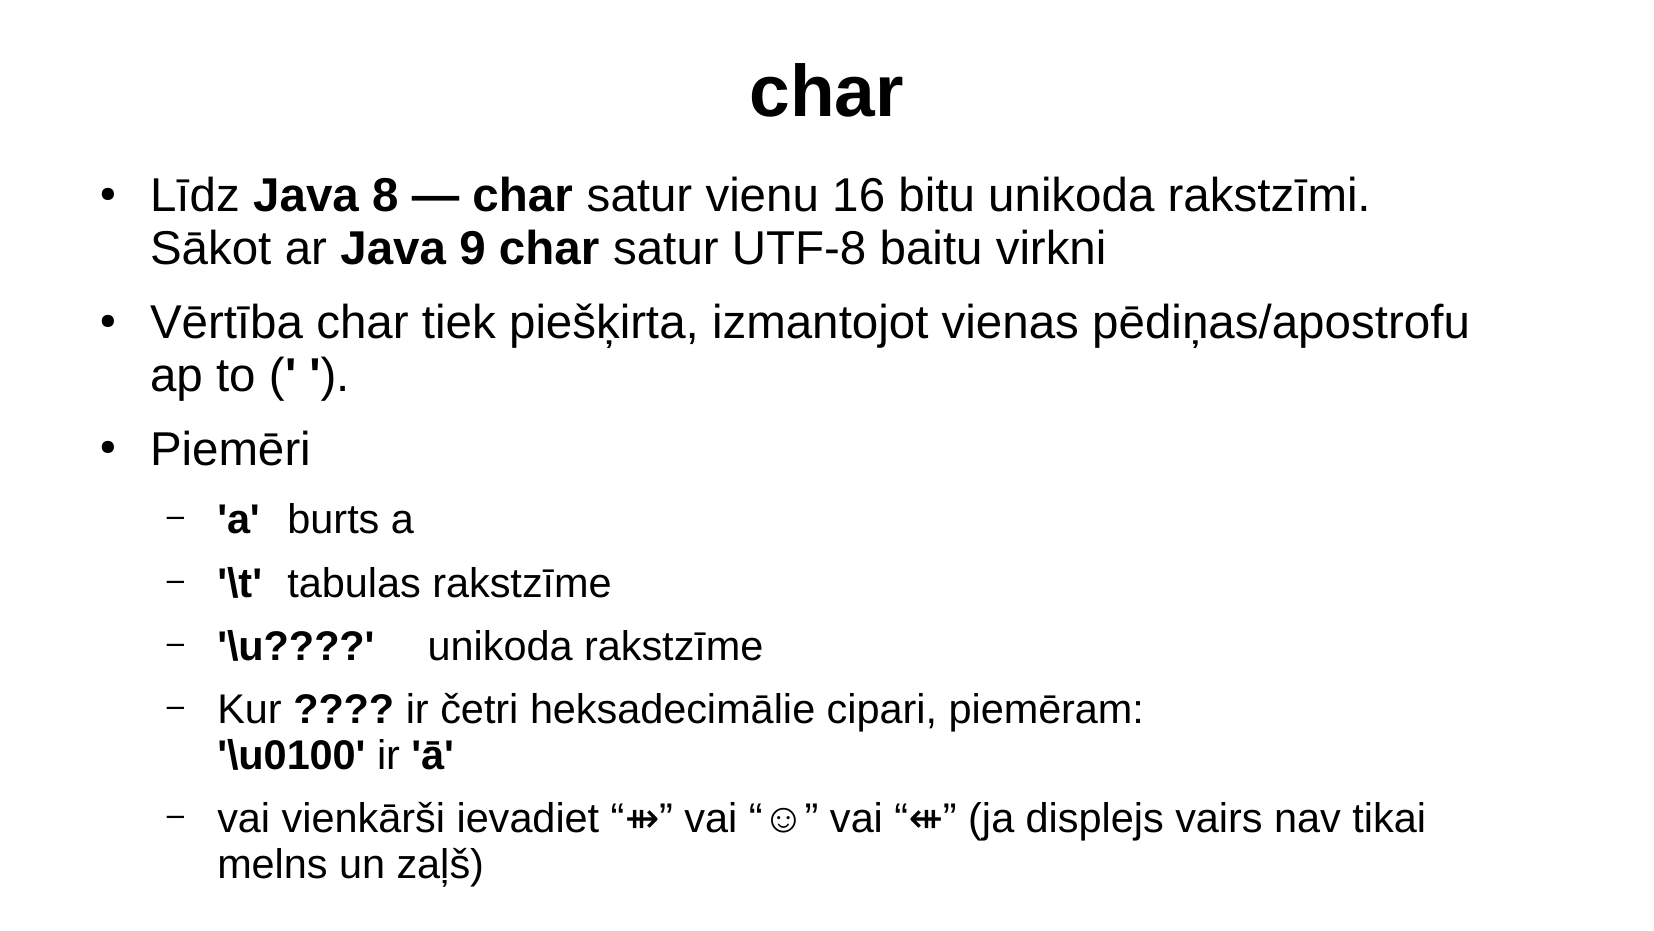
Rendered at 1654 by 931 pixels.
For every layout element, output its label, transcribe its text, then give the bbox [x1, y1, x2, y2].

title char [82, 37, 1571, 147]
list Līdz Java 8 — char satur vienu 16 bitu unikoda rakstzīmi. Sākot ar Java 9 char satur UTF-8 baitu virkni Vērtība char tiek piešķirta, izmantojot vienas pēdiņas/apostrofu ap to (' '). Piemēri 'a' burts a '\t' tabulas rakstzīme '\u????' unikoda rakstzīme Kur ???? ir četri heksadecimālie cipari, piemēram: '\u0100' ir 'ā' vai vienkārši ievadiet “⇻” vai “☺” vai “⇺” (ja displejs vairs nav tikai melns un zaļš) [82, 168, 1538, 889]
